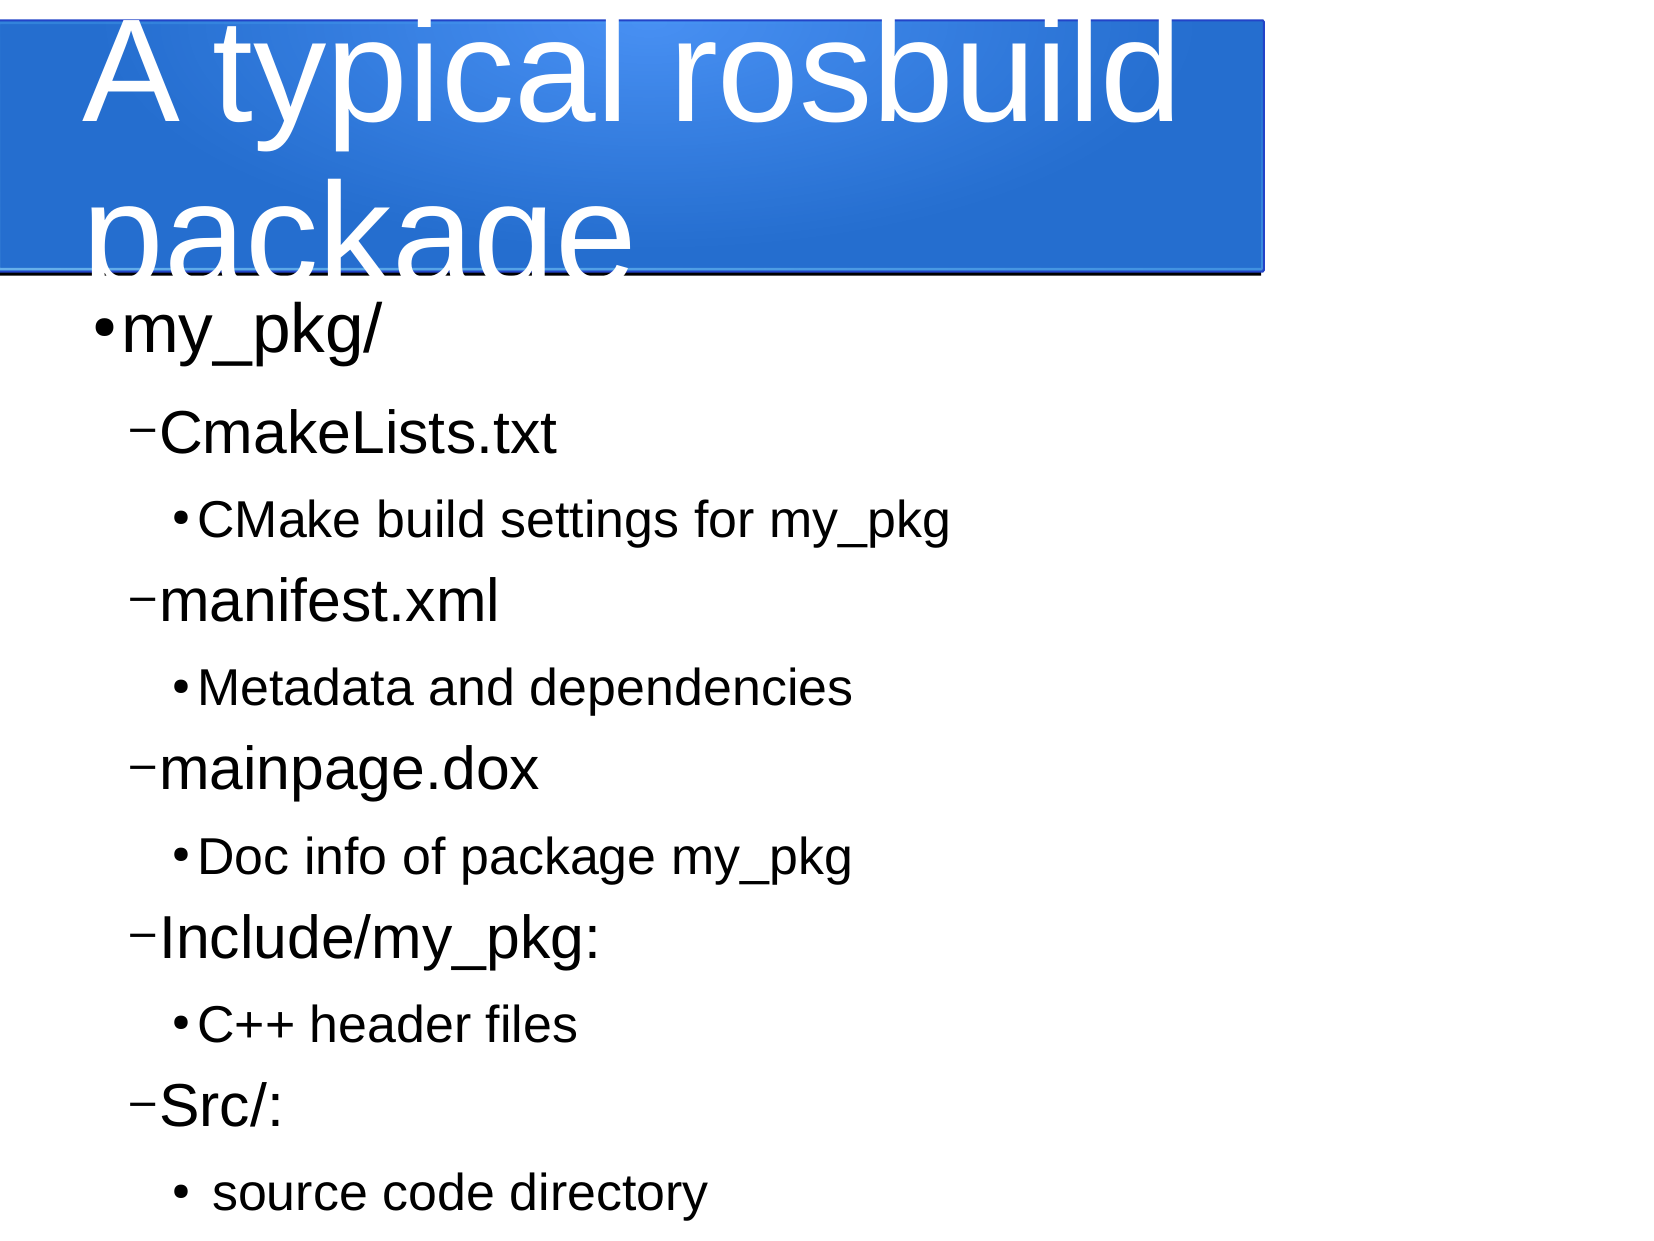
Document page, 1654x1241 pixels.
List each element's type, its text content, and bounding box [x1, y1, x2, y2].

list my_pkg/ CmakeLists.txt CMake build settings for my_pkg manifest.xml Metadata and dependencies mainpage.dox Doc info of package my_pkg Include/my_pkg: C++ header files Src/: source code directory [82, 290, 1571, 1231]
title A typical rosbuild package [82, 0, 1250, 290]
